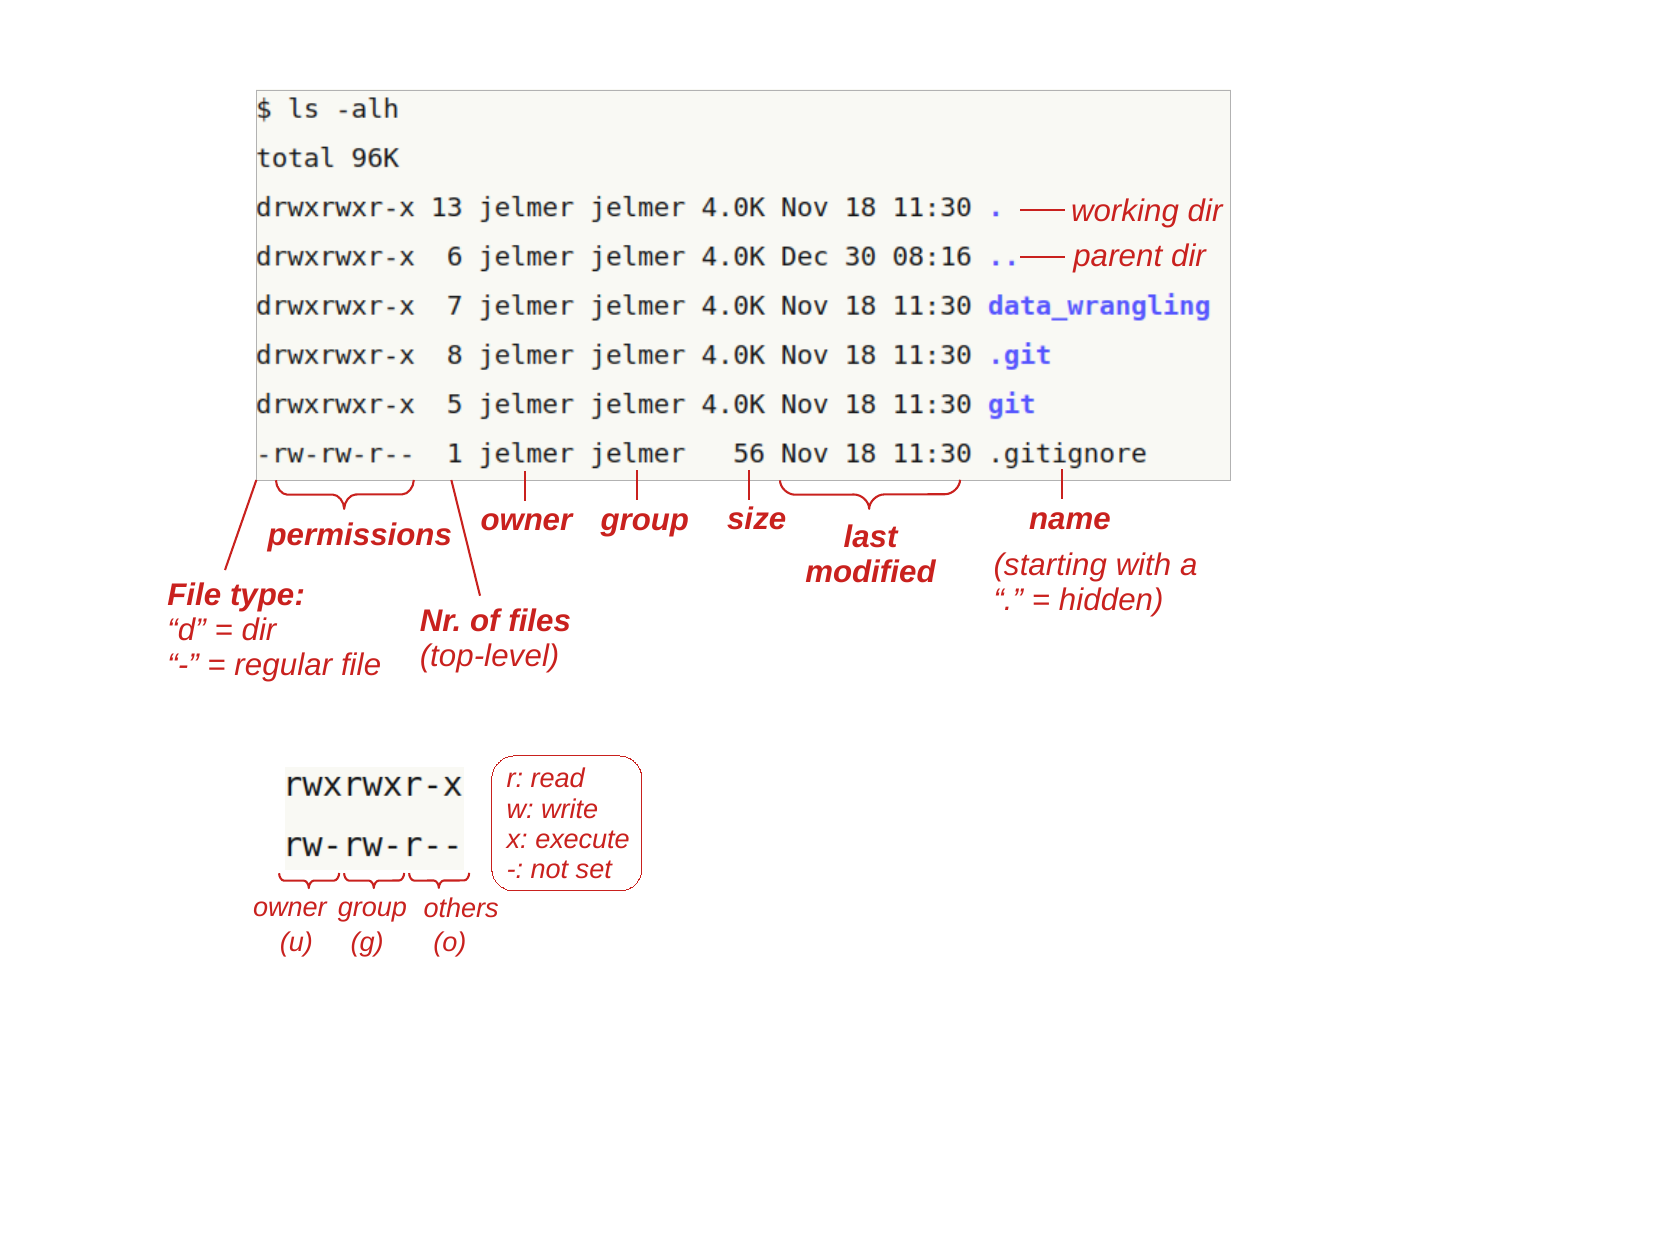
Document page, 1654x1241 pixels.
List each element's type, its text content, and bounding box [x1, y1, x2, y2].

text_box group [304, 885, 393, 935]
text_box size [689, 494, 825, 544]
text_box working dir [1056, 185, 1261, 271]
text_box (starting with a “.” = hidden) [978, 540, 1231, 661]
text_box owner [459, 494, 595, 545]
text_box last modified [783, 511, 958, 597]
picture [285, 767, 464, 871]
picture [256, 89, 1231, 481]
text_box group [595, 494, 713, 545]
text_box (o) [417, 919, 483, 970]
text_box owner [459, 520, 466, 545]
text_box permissions [240, 510, 469, 560]
text_box (u) [263, 919, 330, 970]
text_box r: read w: write x: execute -: not set [491, 755, 657, 892]
text_box parent dir [1058, 230, 1233, 281]
text_box (g) [334, 919, 400, 970]
text_box owner [222, 885, 304, 935]
text_box name [978, 493, 1162, 578]
text_box Nr. of files (top-level) [405, 595, 601, 680]
text_box others [393, 885, 529, 935]
text_box File type: “d” = dir “-” = regular file [152, 570, 423, 691]
